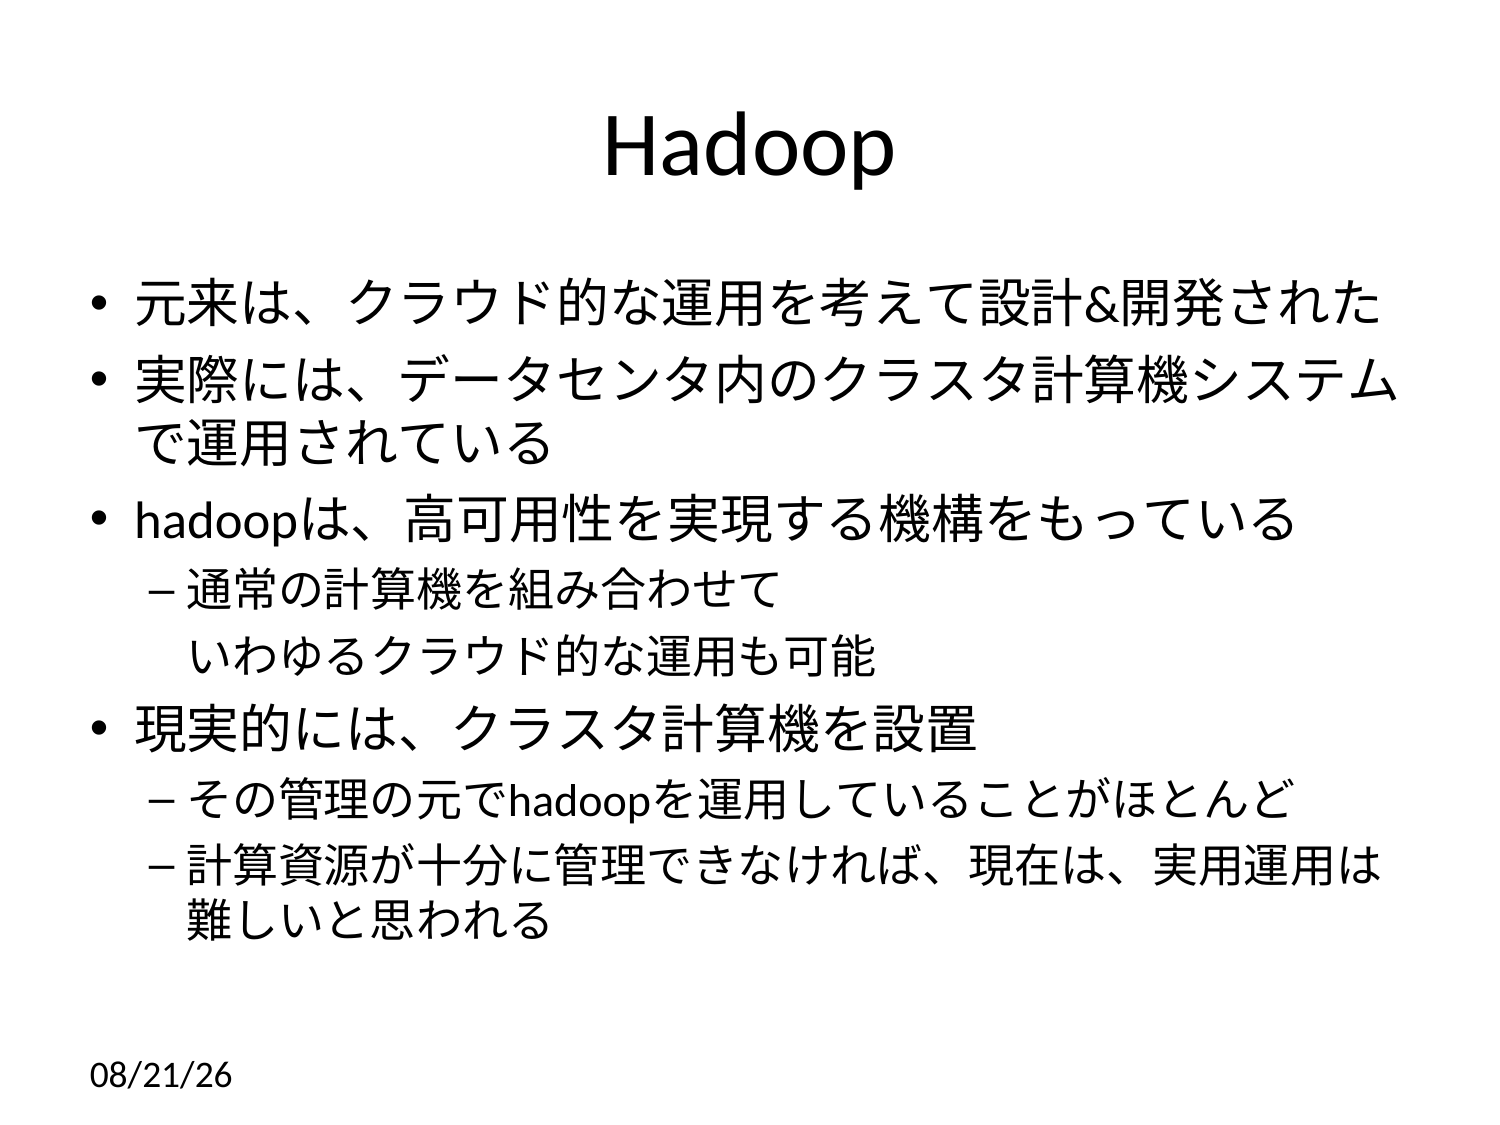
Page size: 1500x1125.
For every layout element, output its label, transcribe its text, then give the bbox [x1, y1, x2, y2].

title Hadoop [75, 21, 1426, 257]
list 元来は、クラウド的な運用を考えて設計&開発された 実際には、データセンタ内のクラスタ計算機システムで運用されている hadoopは、高可用性を実現する機構をもっている 通常の計算機を組み合わせて いわゆるクラウド的な運用も可能 現実的には、クラスタ計算機を設置 その管理の元でhadoopを運用していることがほとんど 計算資源が十分に管理できなければ、現在は、実用運用は難しいと思われる [75, 262, 1426, 1006]
